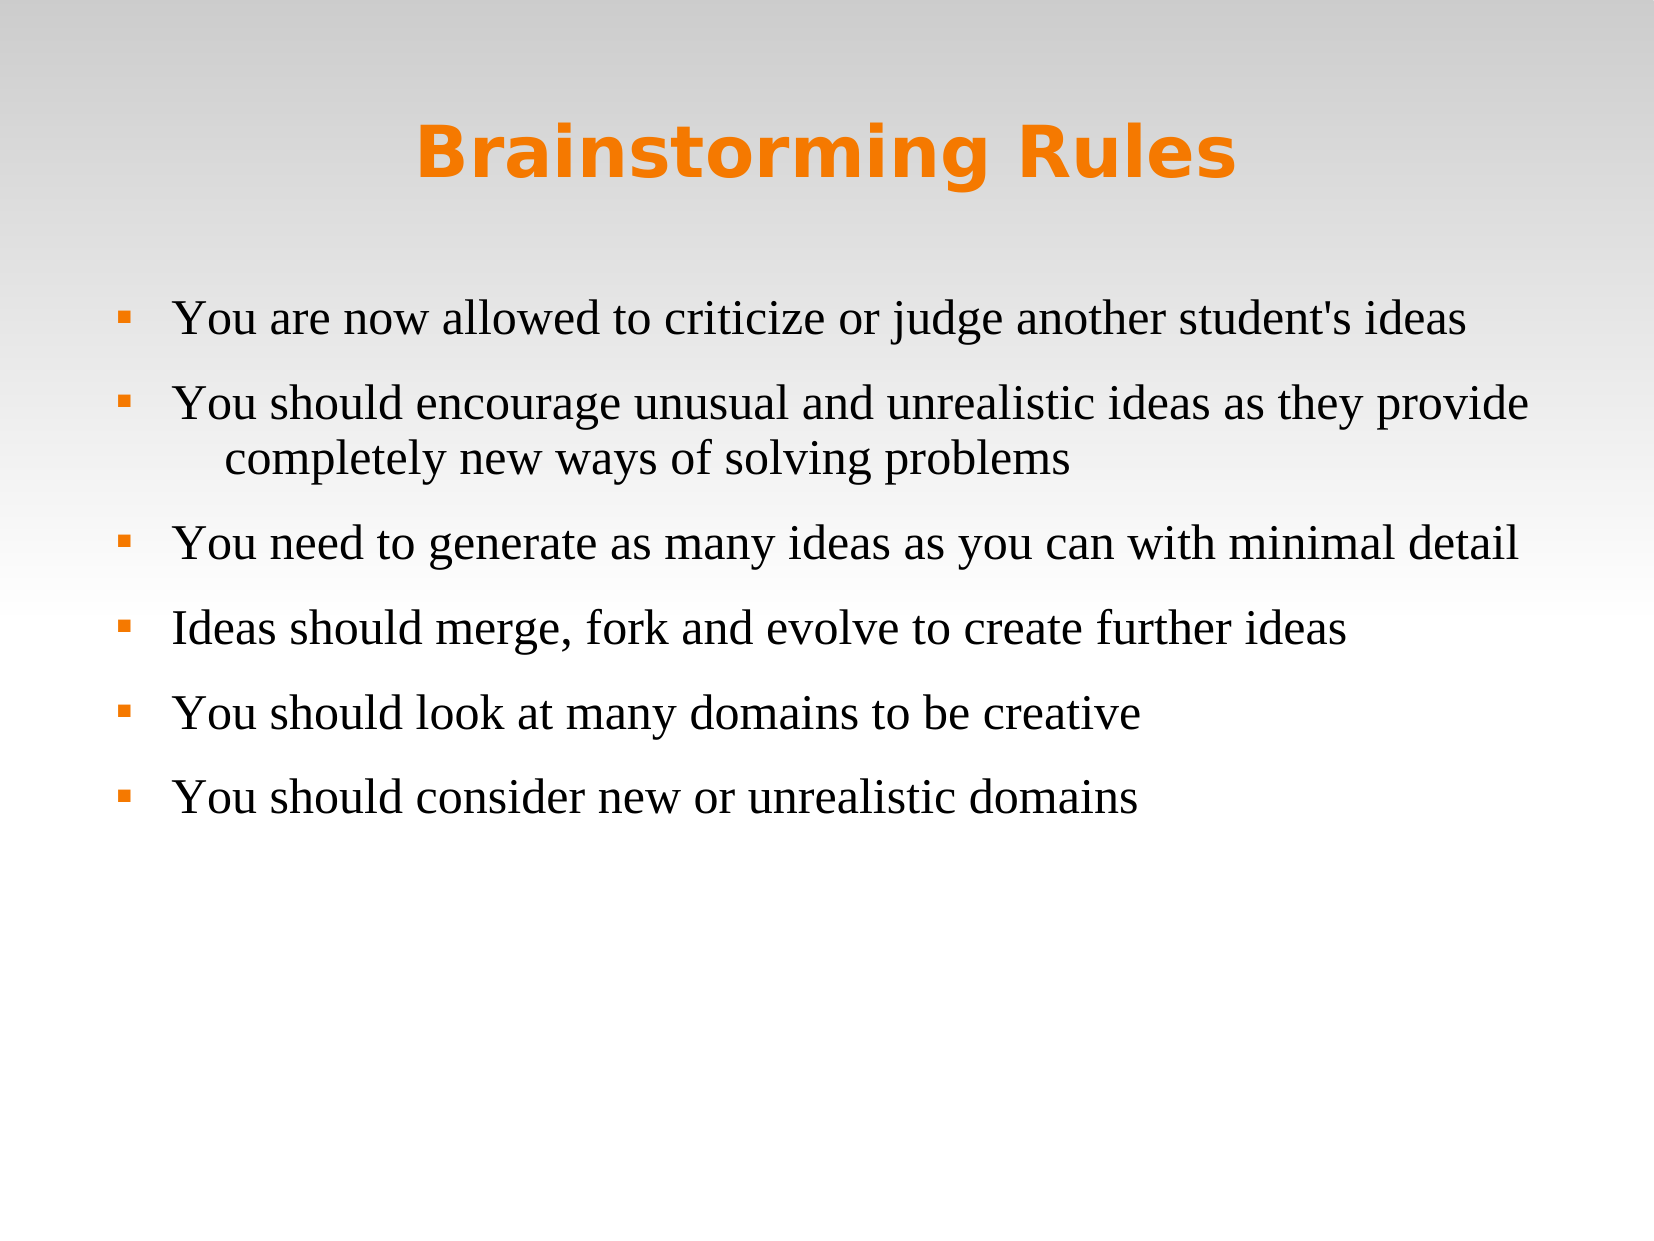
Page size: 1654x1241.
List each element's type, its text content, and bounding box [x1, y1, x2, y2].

title Brainstorming Rules [82, 49, 1571, 257]
list You are now allowed to criticize or judge another student's ideas You should encourage unusual and unrealistic ideas as they provide completely new ways of solving problems You need to generate as many ideas as you can with minimal detail Ideas should merge, fork and evolve to create further ideas You should look at many domains to be creative You should consider new or unrealistic domains [82, 290, 1571, 1109]
